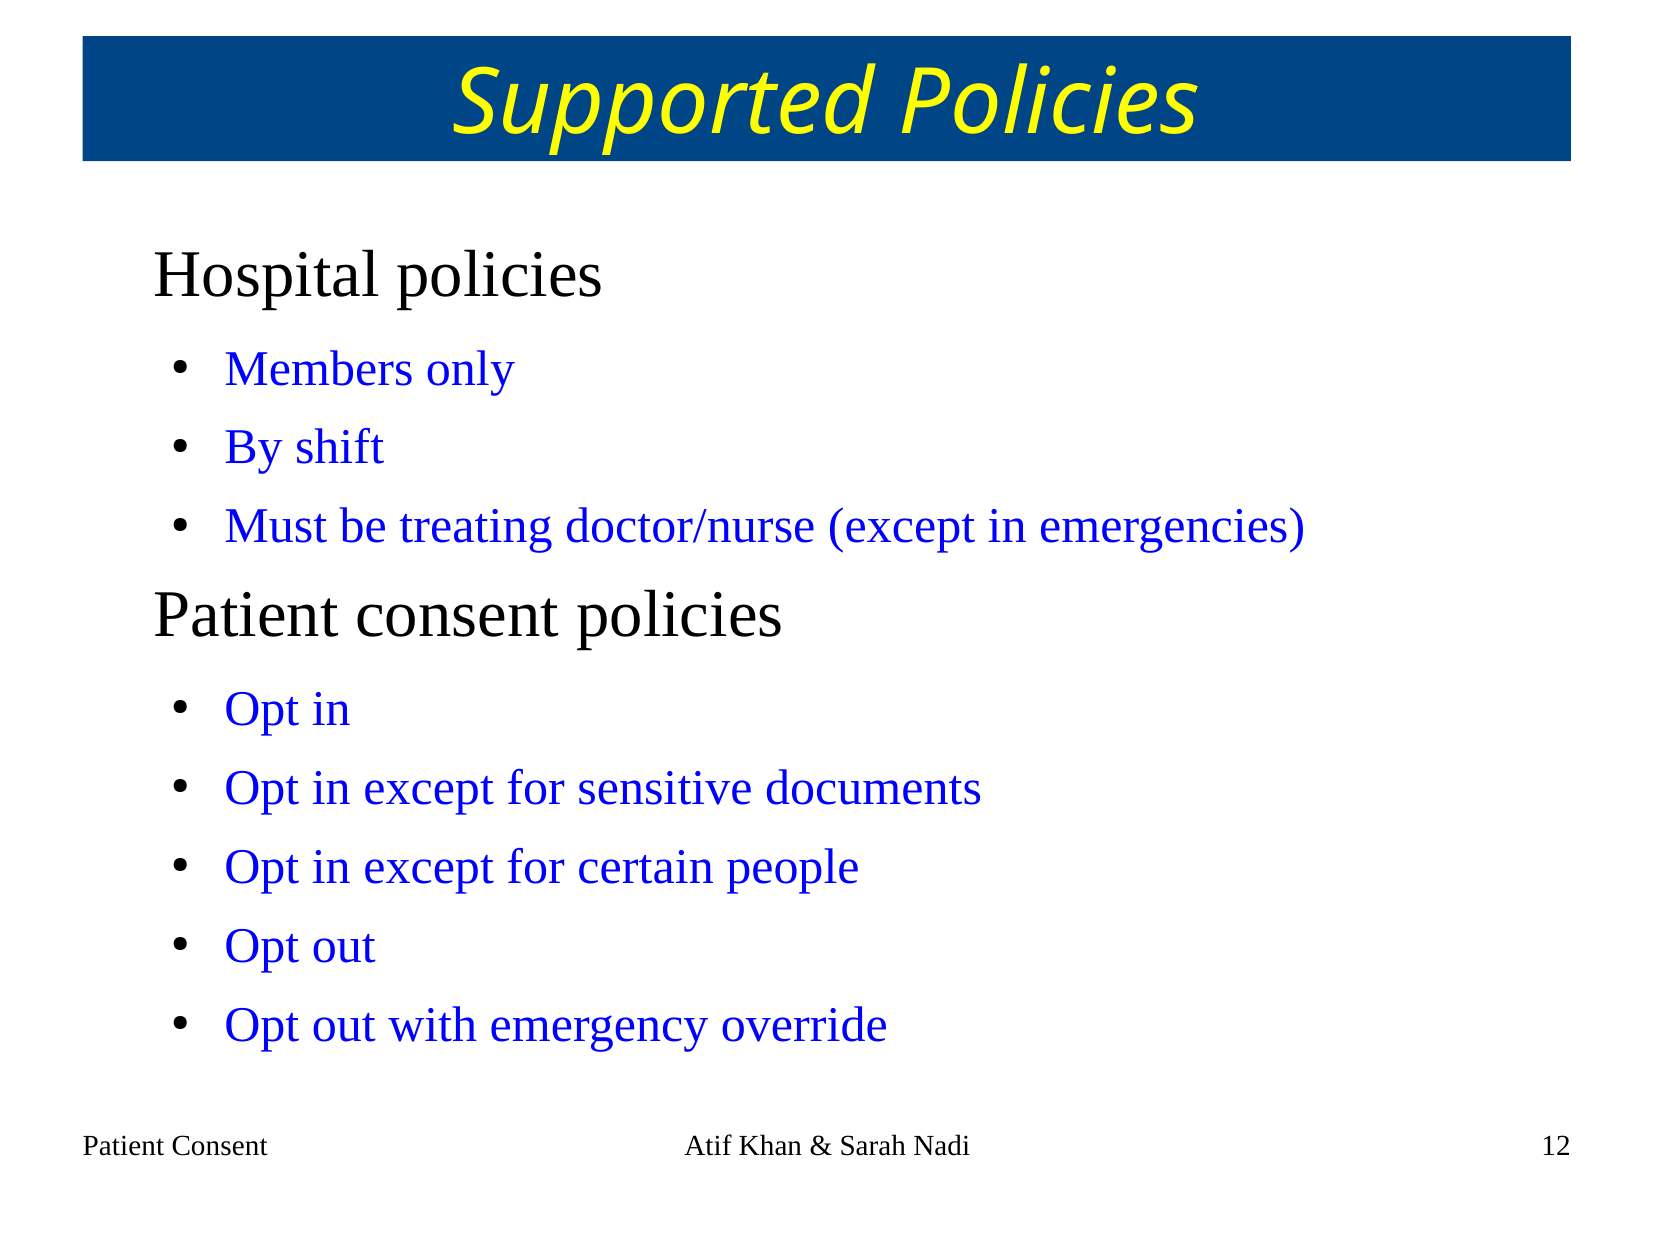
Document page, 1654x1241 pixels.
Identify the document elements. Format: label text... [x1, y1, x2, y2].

list Hospital policies Members only By shift Must be treating doctor/nurse (except in emergencies) Patient consent policies Opt in Opt in except for sensitive documents Opt in except for certain people Opt out Opt out with emergency override [82, 237, 1571, 1056]
title Supported Policies [82, 37, 1571, 160]
